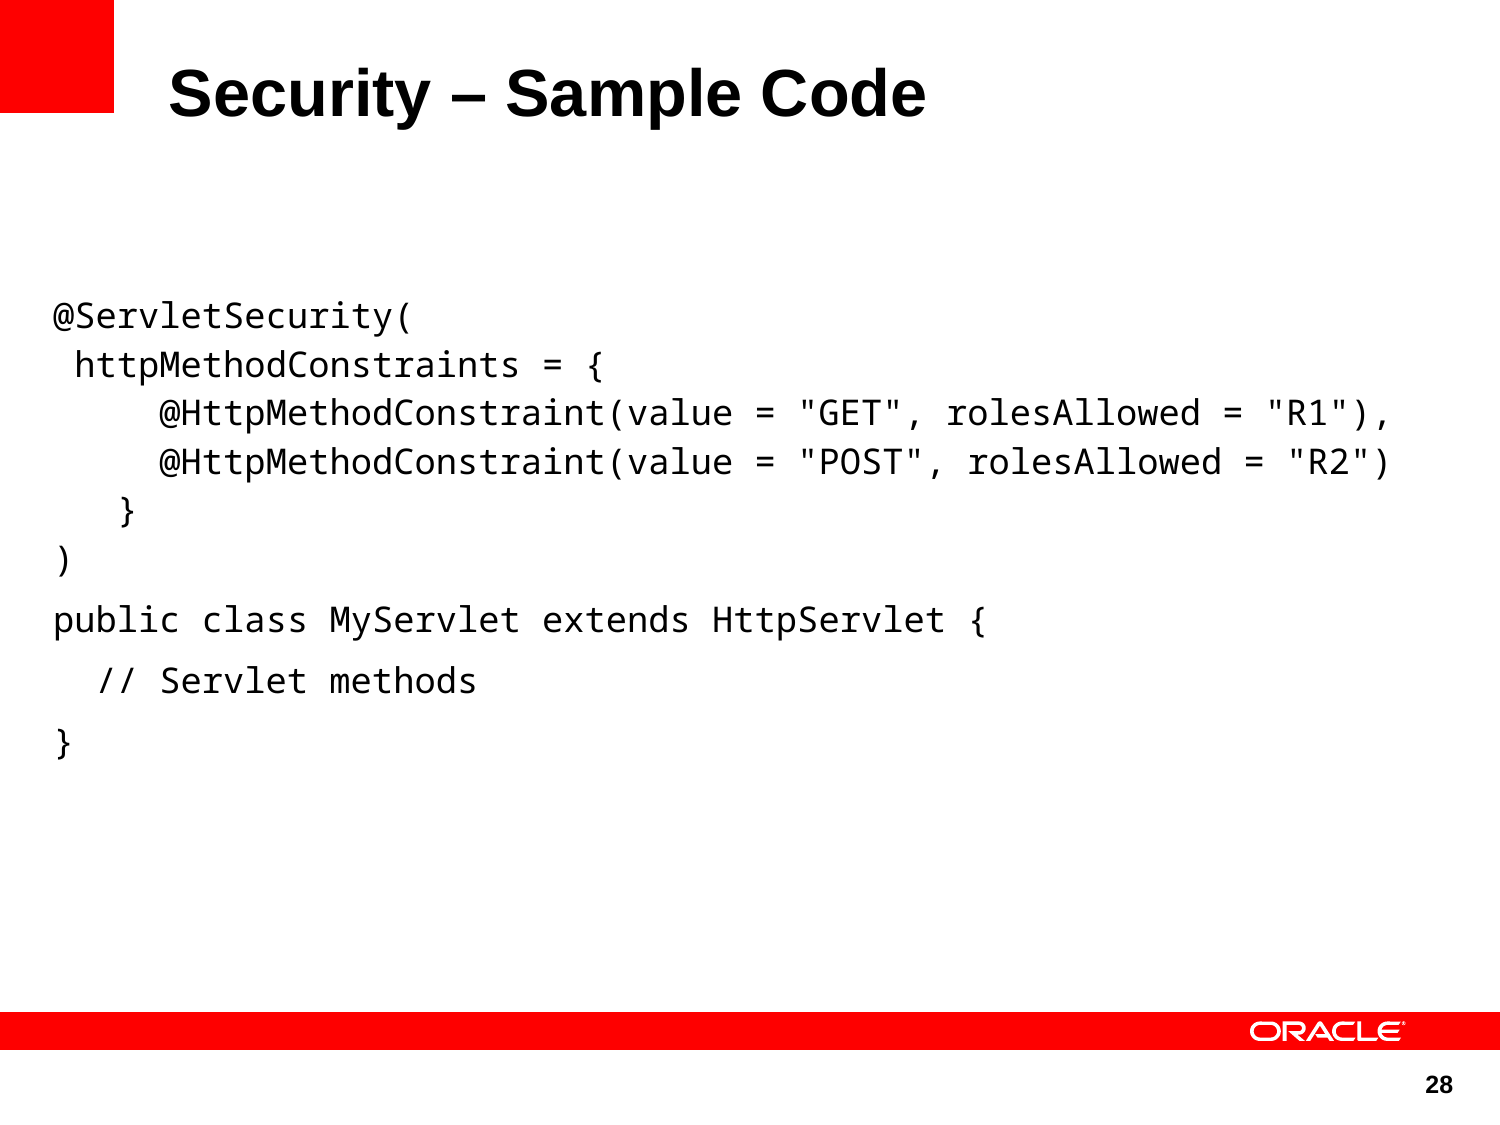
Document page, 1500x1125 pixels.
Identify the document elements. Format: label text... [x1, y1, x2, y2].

title Security – Sample Code [145, 49, 1390, 205]
picture [0, 1012, 1500, 1050]
list @ServletSecurity( httpMethodConstraints = { @HttpMethodConstraint(value = "GET", rolesAllowed = "R1"), @HttpMethodConstraint(value = "POST", rolesAllowed = "R2") } ) public class MyServlet extends HttpServlet { // Servlet methods } [53, 290, 1447, 803]
picture [0, 0, 114, 113]
